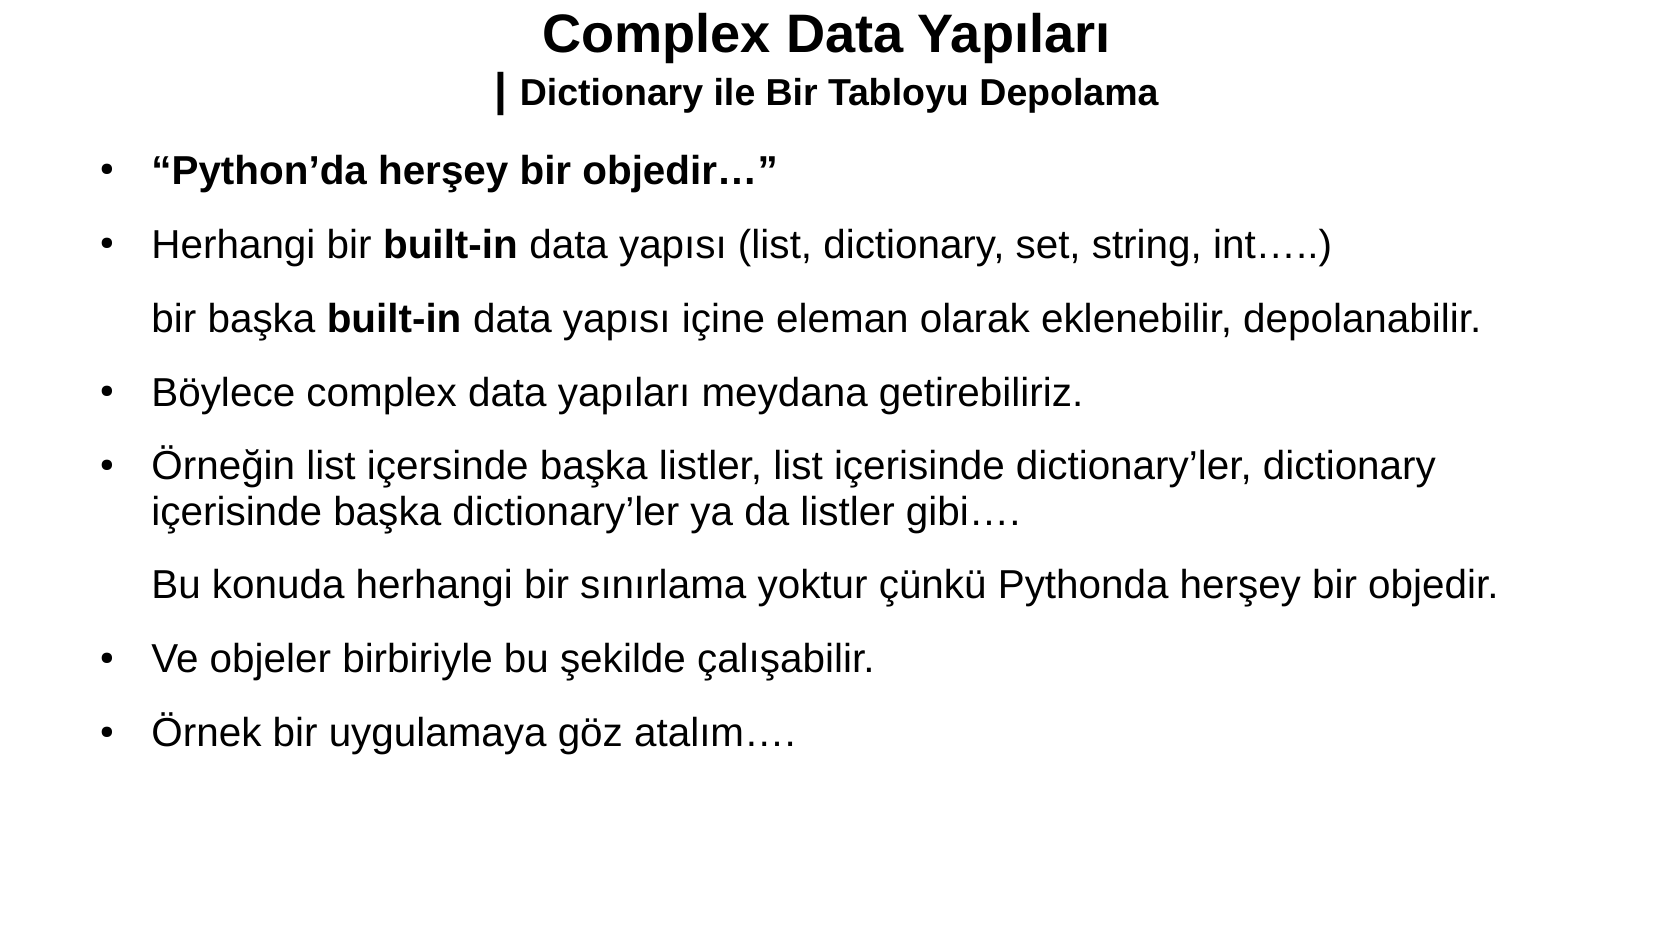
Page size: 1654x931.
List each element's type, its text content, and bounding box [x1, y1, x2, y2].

list “Python’da herşey bir objedir…” Herhangi bir built-in data yapısı (list, dictionary, set, string, int…..) bir başka built-in data yapısı içine eleman olarak eklenebilir, depolanabilir. Böylece complex data yapıları meydana getirebiliriz. Örneğin list içersinde başka listler, list içerisinde dictionary’ler, dictionary içerisinde başka dictionary’ler ya da listler gibi…. Bu konuda herhangi bir sınırlama yoktur çünkü Pythonda herşey bir objedir. Ve objeler birbiriyle bu şekilde çalışabilir. Örnek bir uygulamaya göz atalım…. [82, 147, 1571, 758]
title Complex Data Yapıları | Dictionary ile Bir Tabloyu Depolama [82, 0, 1571, 119]
